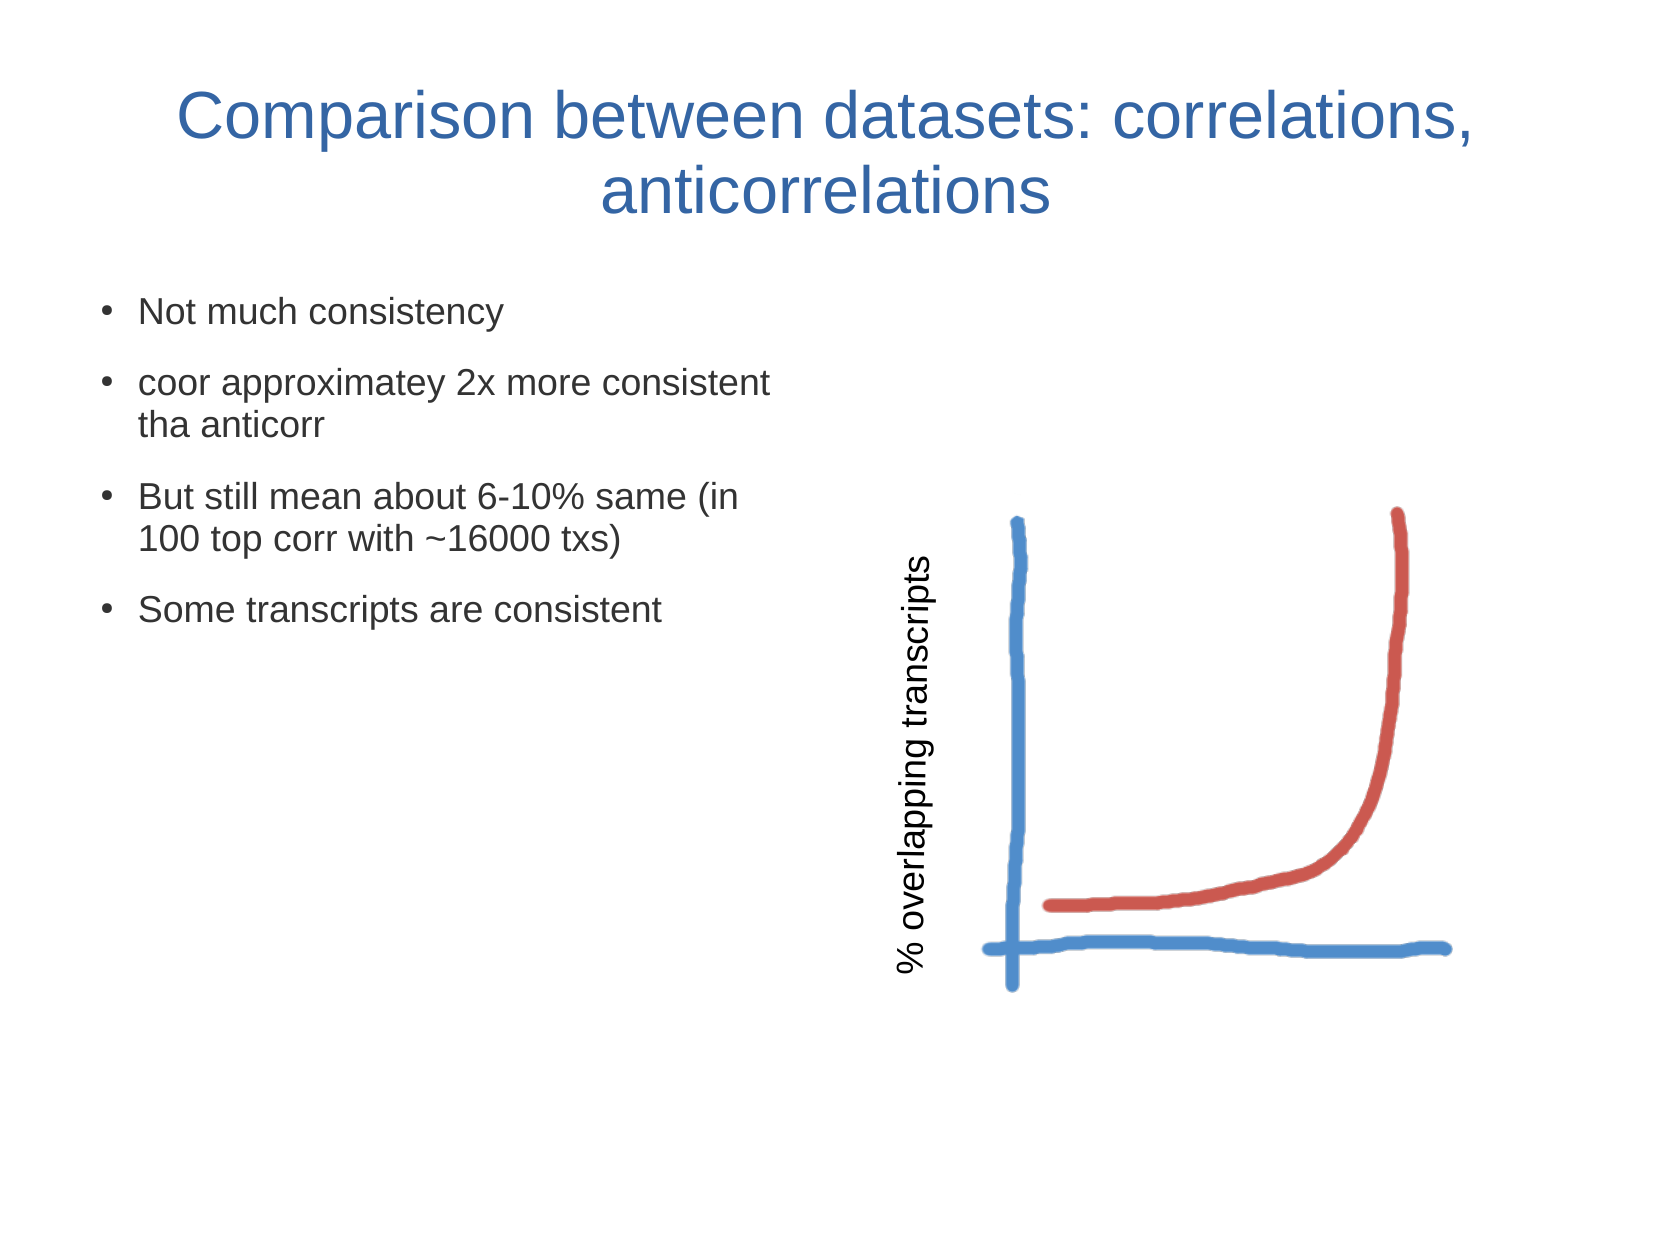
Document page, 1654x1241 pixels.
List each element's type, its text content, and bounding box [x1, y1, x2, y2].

title Comparison between datasets: correlations, anticorrelations [82, 49, 1571, 257]
text_box % overlapping transcripts [880, 539, 945, 991]
list Not much consistency coor approximatey 2x more consistent tha anticorr But still mean about 6-10% same (in 100 top corr with ~16000 txs) Some transcripts are consistent [82, 290, 809, 1010]
picture [929, 435, 1534, 1040]
